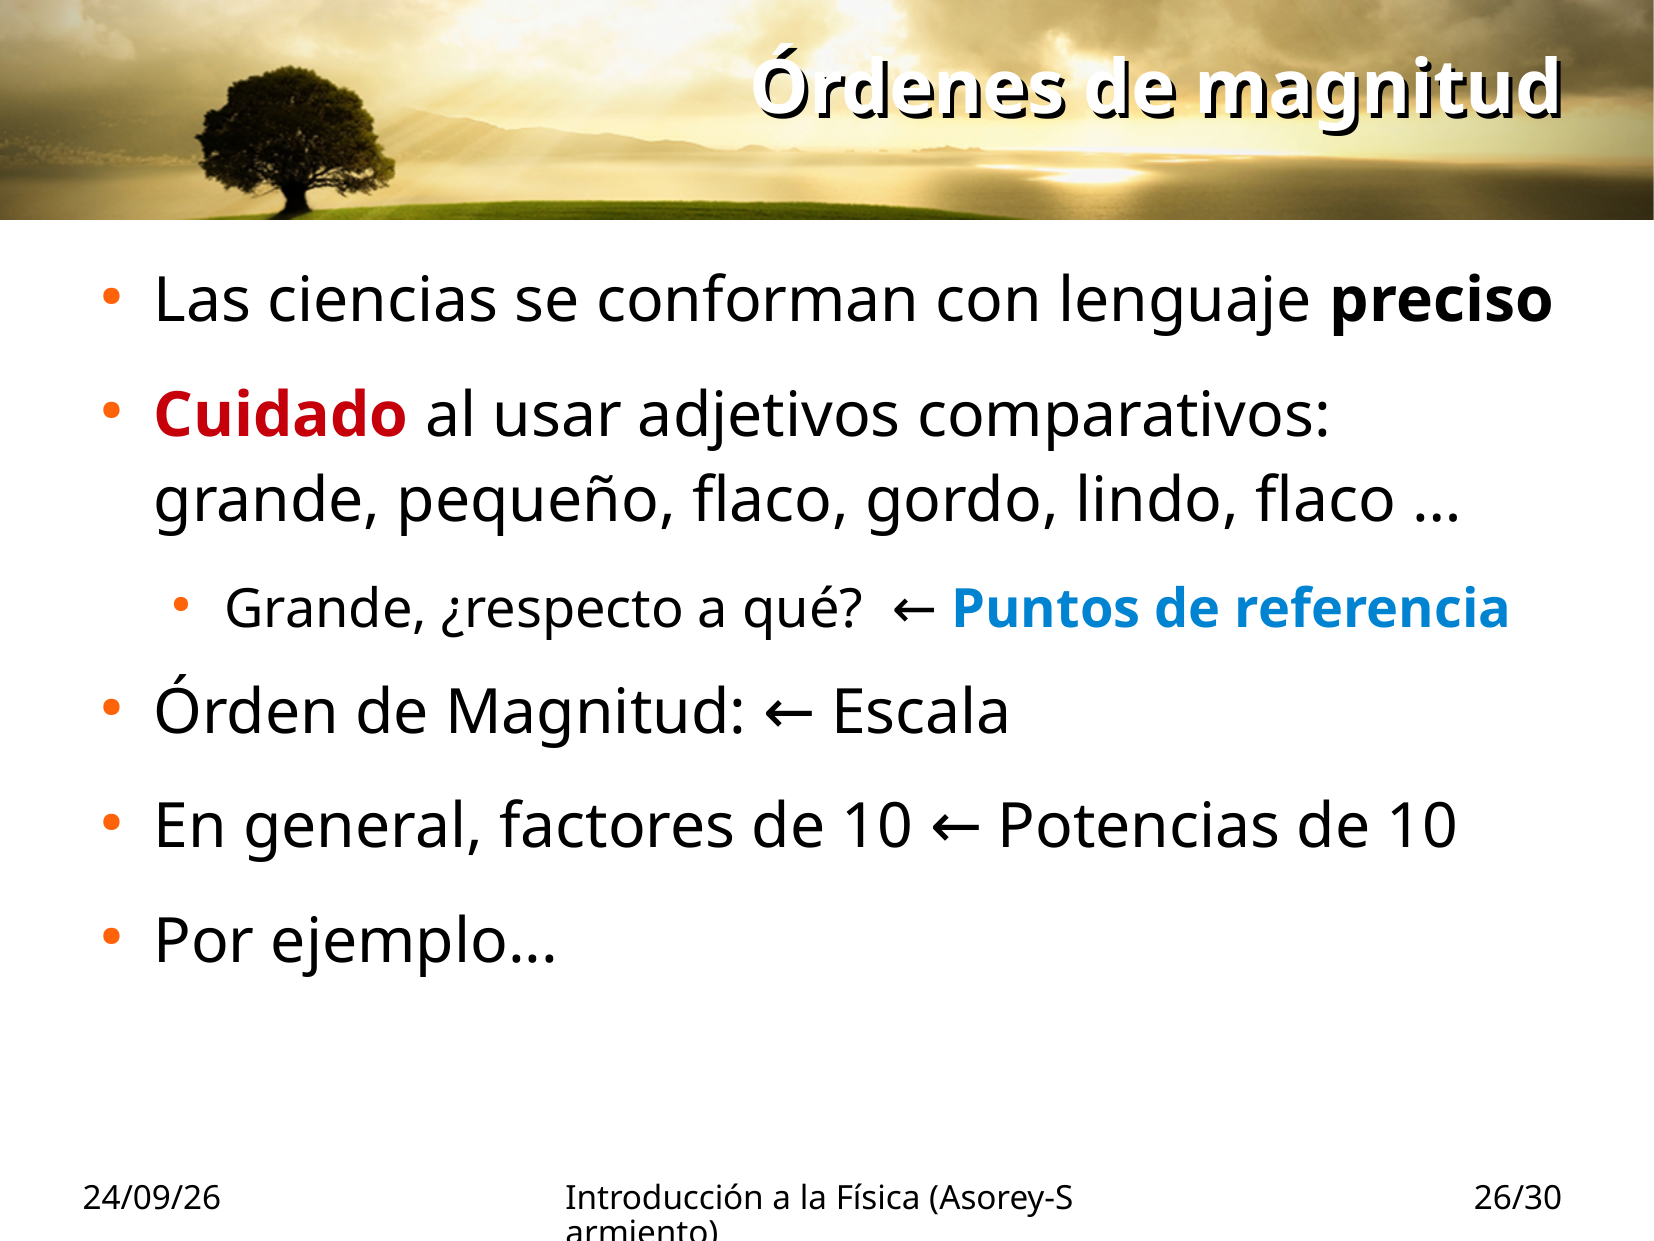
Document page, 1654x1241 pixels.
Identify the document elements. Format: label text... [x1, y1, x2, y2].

picture [0, 0, 1654, 220]
list Las ciencias se conforman con lenguaje preciso Cuidado al usar adjetivos comparativos: grande, pequeño, flaco, gordo, lindo, flaco … Grande, ¿respecto a qué? ← Puntos de referencia Órden de Magnitud: ← Escala En general, factores de 10 ← Potencias de 10 Por ejemplo... [82, 255, 1571, 1141]
title Órdenes de magnitud [75, 19, 1564, 151]
